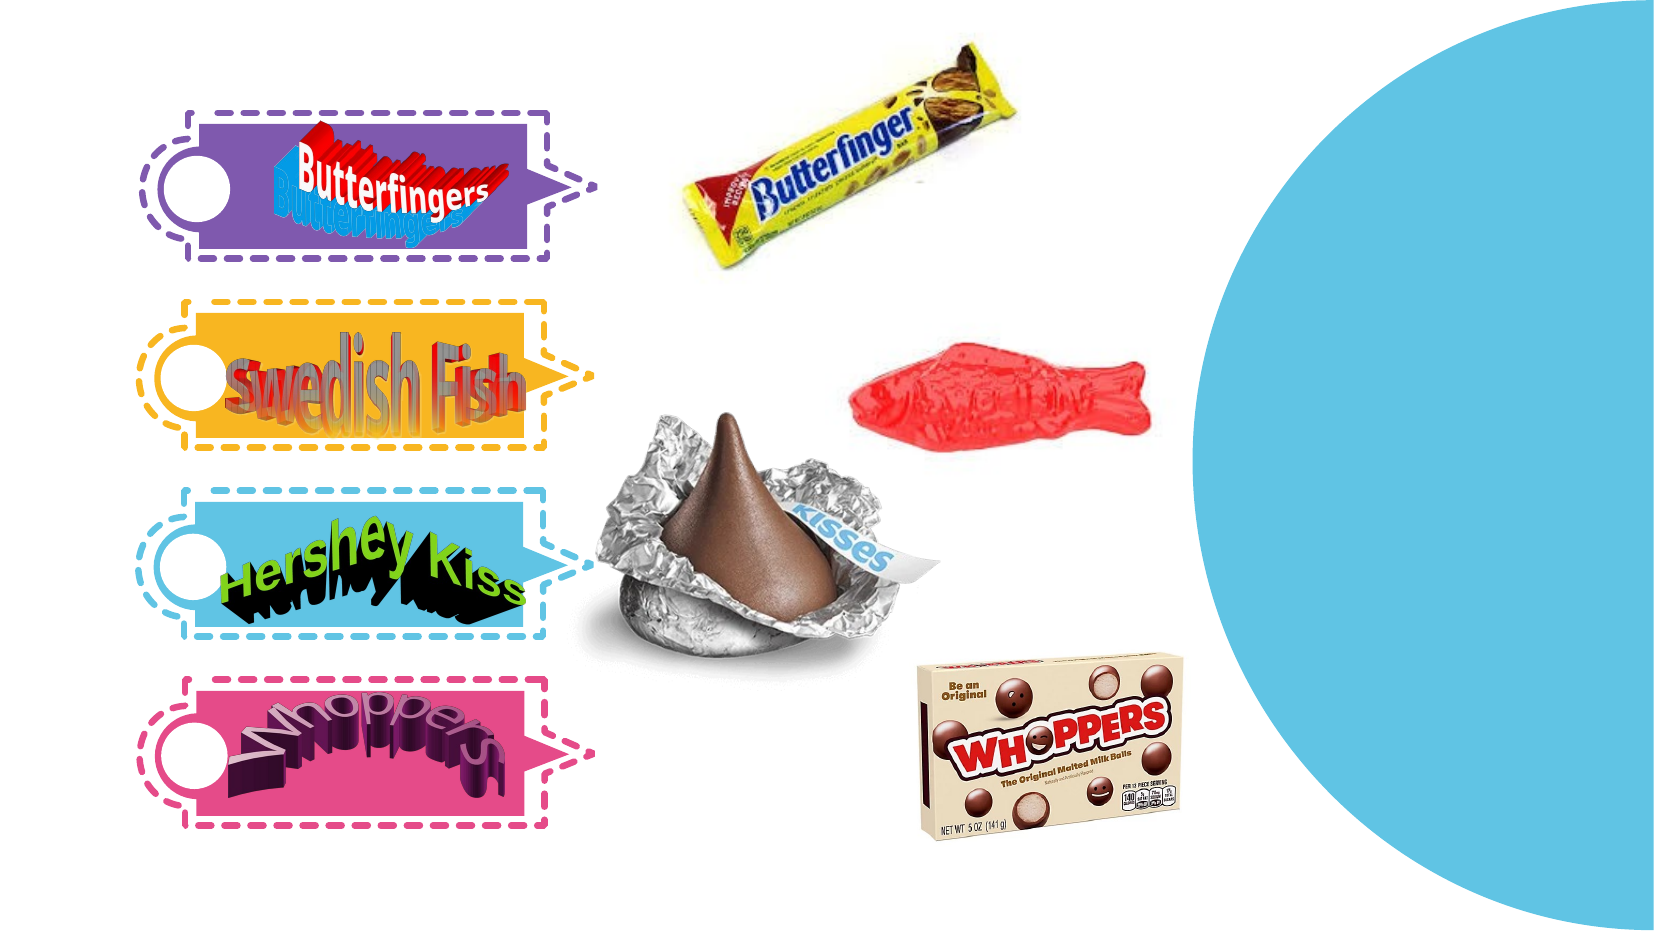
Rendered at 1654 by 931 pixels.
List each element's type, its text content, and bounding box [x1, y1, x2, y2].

text_box Butterfingers [346, 167, 356, 207]
text_box Butterfingers [334, 163, 344, 203]
text_box Butterfingers [388, 174, 398, 205]
text_box Butterfingers [318, 162, 330, 197]
text_box [153, 501, 478, 627]
text_box [333, 379, 341, 418]
text_box [247, 371, 251, 381]
text_box [308, 403, 321, 416]
picture [478, 8, 1201, 901]
text_box [154, 690, 570, 816]
text_box Butterfingers [376, 182, 386, 210]
text_box [308, 380, 312, 390]
text_box [157, 123, 572, 249]
text_box [154, 312, 569, 438]
text_box [471, 397, 478, 409]
text_box Butterfingers [300, 143, 313, 191]
text_box Butterfingers [410, 188, 425, 213]
